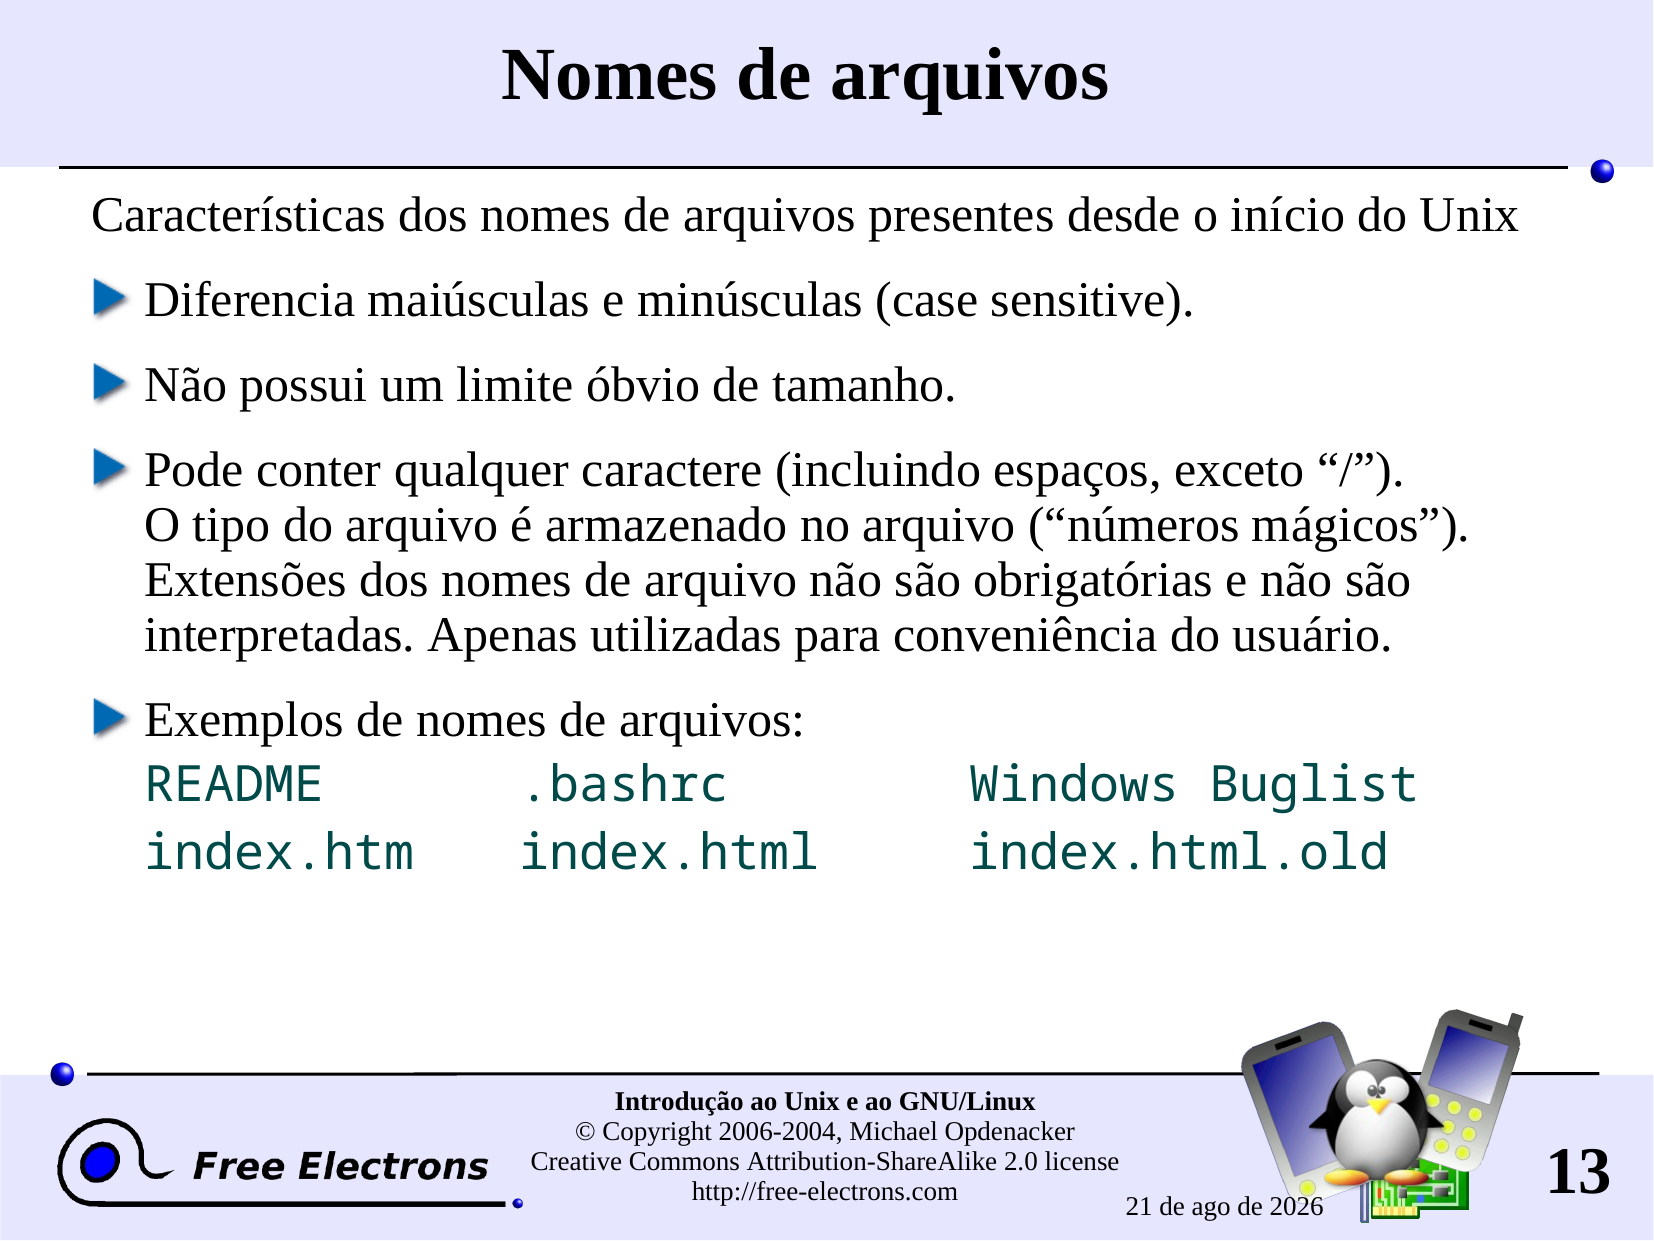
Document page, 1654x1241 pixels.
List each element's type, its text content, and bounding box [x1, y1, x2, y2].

picture [50, 1107, 527, 1216]
picture [1286, 1198, 1293, 1214]
title Nomes de arquivos [60, 12, 1551, 138]
list Características dos nomes de arquivos presentes desde o início do Unix Diferencia maiúsculas e minúsculas (case sensitive). Não possui um limite óbvio de tamanho. Pode conter qualquer caractere (incluindo espaços, exceto “/”). O tipo do arquivo é armazenado no arquivo (“números mágicos”). Extensões dos nomes de arquivo não são obrigatórias e não são interpretadas. Apenas utilizadas para conveniência do usuário. Exemplos de nomes de arquivos: README .bashrc Windows Buglist index.htm index.html index.html.old [73, 187, 1578, 1055]
picture [1227, 1055, 1525, 1241]
